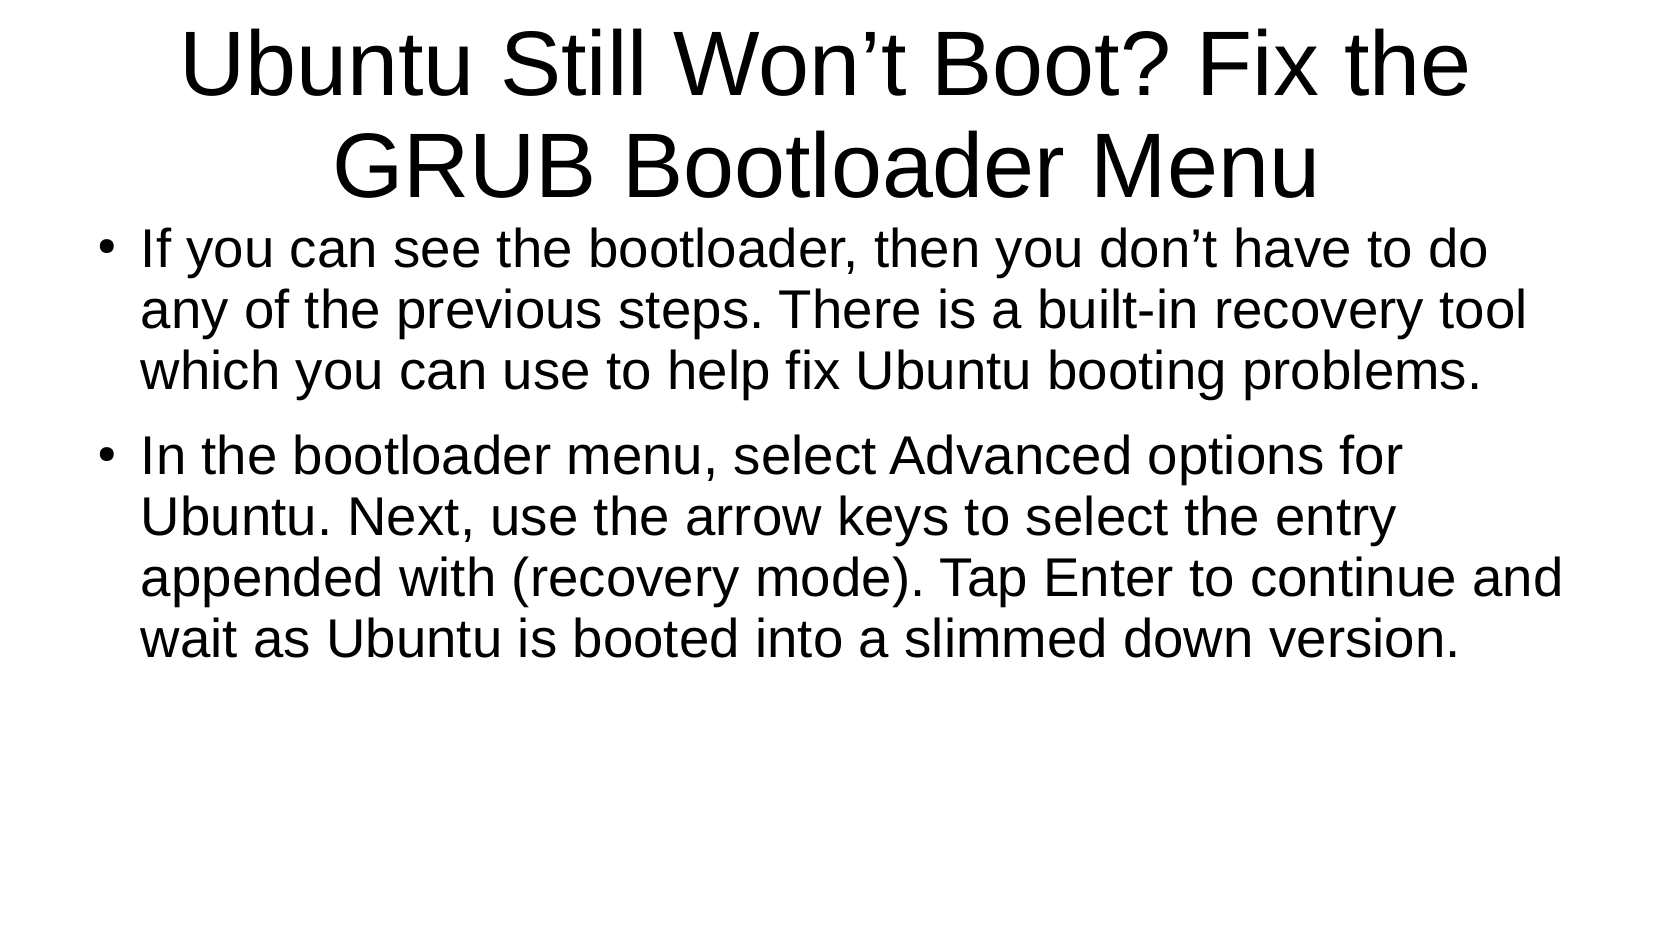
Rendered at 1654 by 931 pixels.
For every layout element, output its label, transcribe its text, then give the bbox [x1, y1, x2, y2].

list If you can see the bootloader, then you don’t have to do any of the previous steps. There is a built-in recovery tool which you can use to help fix Ubuntu booting problems. In the bootloader menu, select Advanced options for Ubuntu. Next, use the arrow keys to select the entry appended with (recovery mode). Tap Enter to continue and wait as Ubuntu is booted into a slimmed down version. [82, 217, 1571, 758]
title Ubuntu Still Won’t Boot? Fix the GRUB Bootloader Menu [82, 12, 1571, 217]
